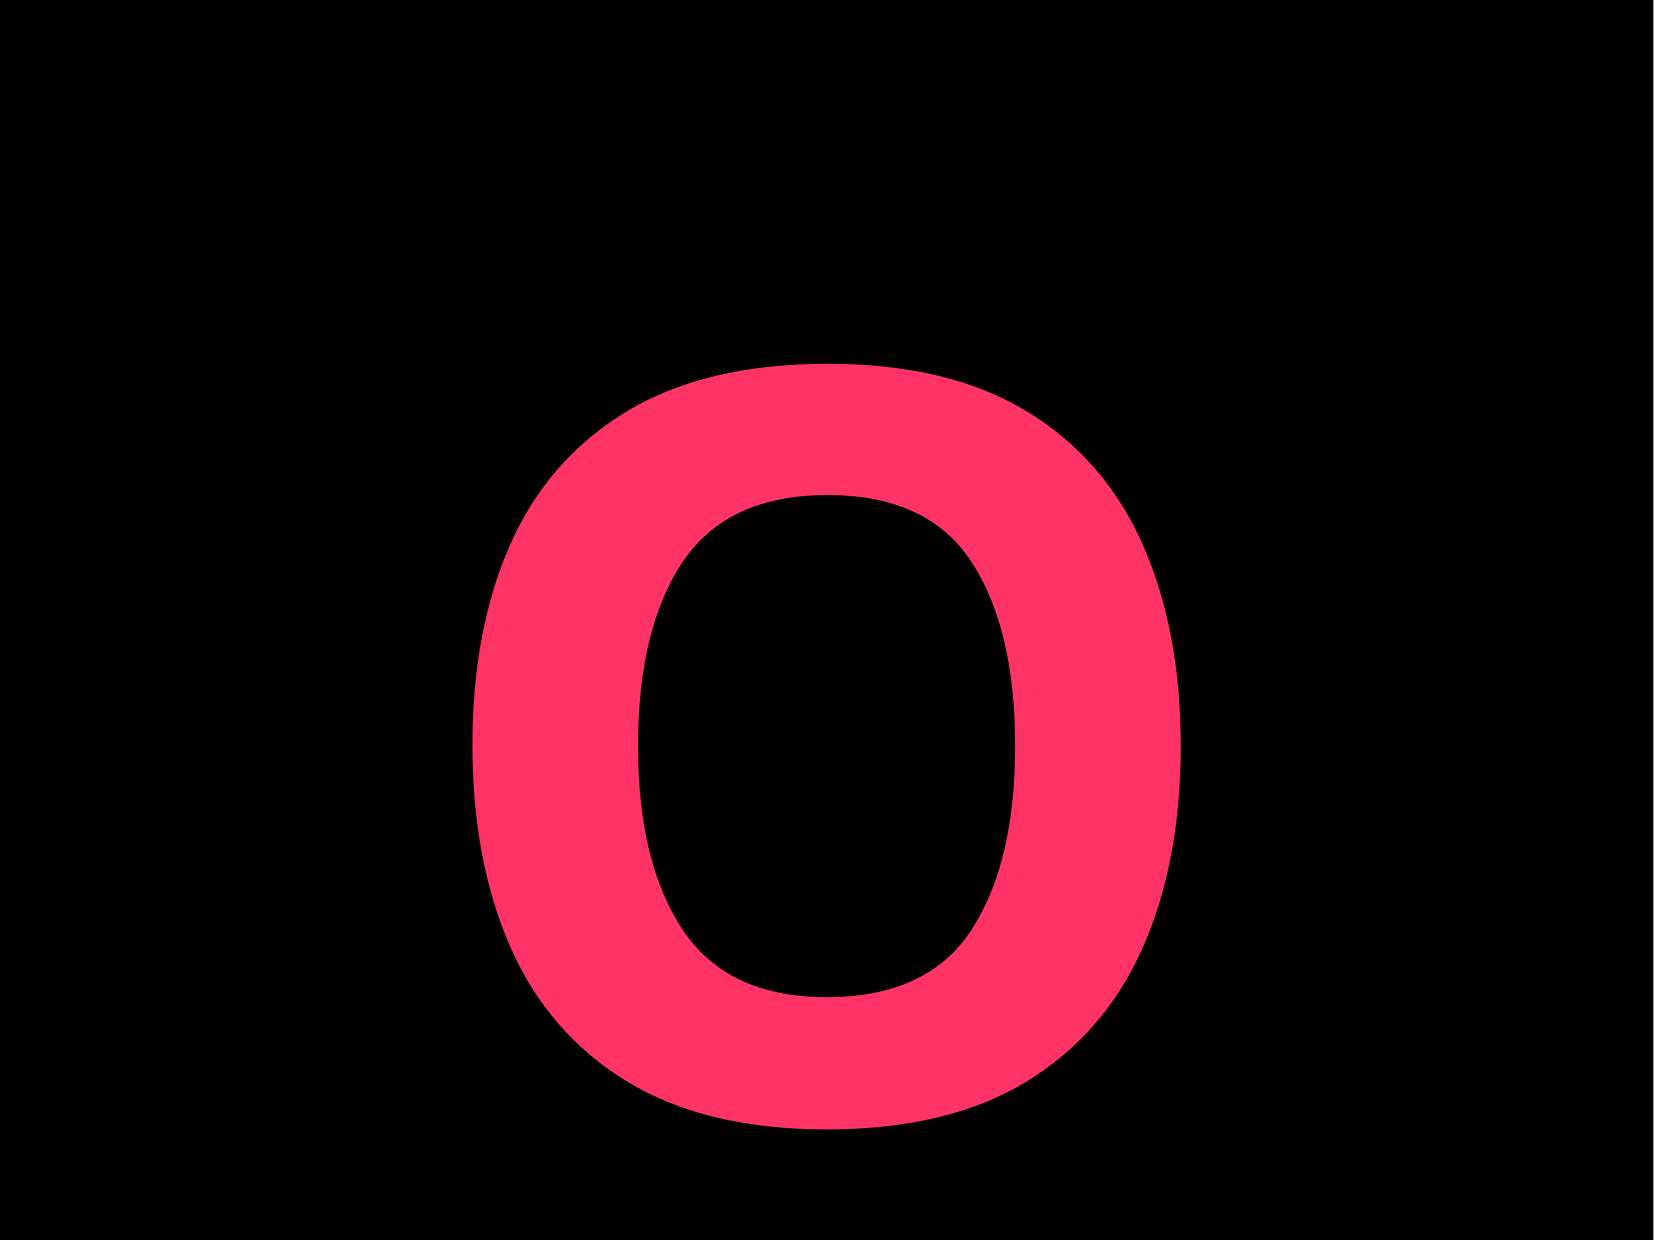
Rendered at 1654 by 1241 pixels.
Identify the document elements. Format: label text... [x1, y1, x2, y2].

text_box O [29, 0, 1625, 1241]
